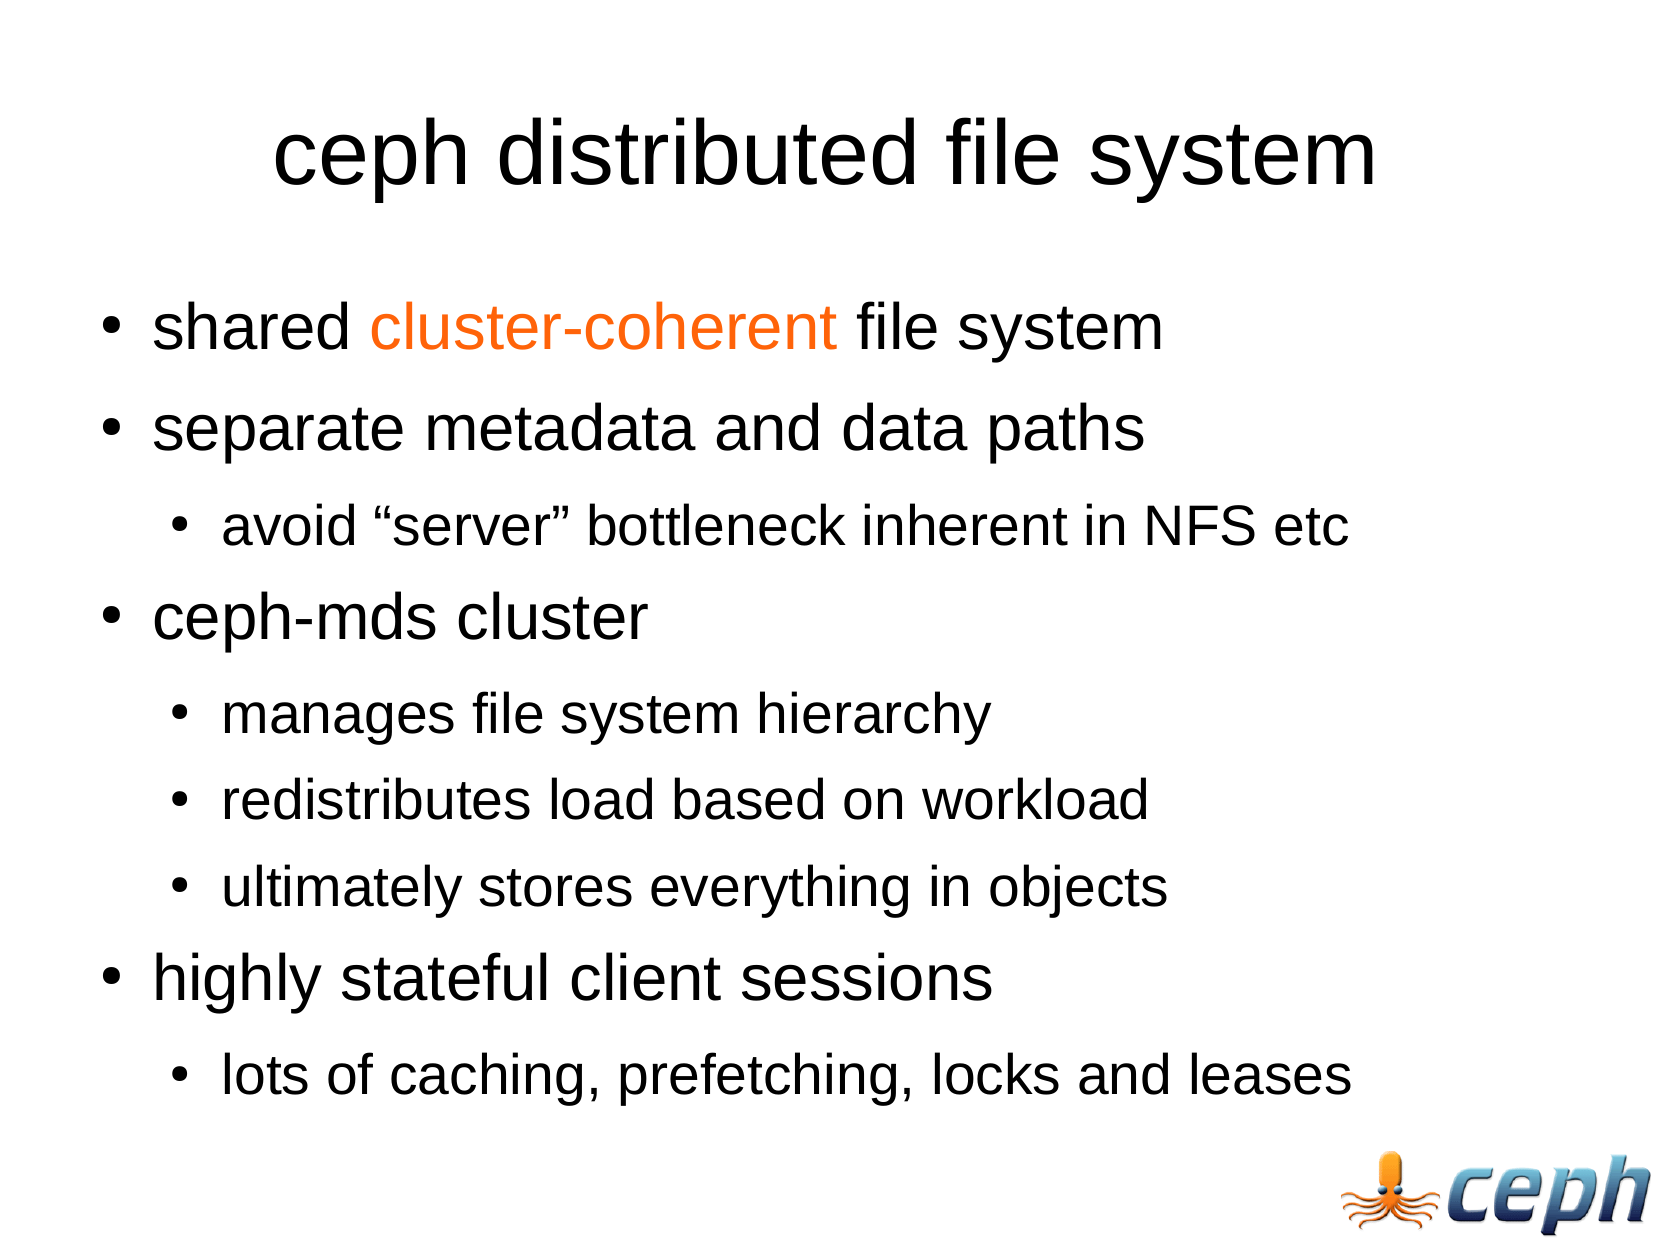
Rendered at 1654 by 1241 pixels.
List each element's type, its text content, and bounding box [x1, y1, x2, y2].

list shared cluster-coherent file system separate metadata and data paths avoid “server” bottleneck inherent in NFS etc ceph-mds cluster manages file system hierarchy redistributes load based on workload ultimately stores everything in objects highly stateful client sessions lots of caching, prefetching, locks and leases [82, 290, 1571, 1109]
title ceph distributed file system [82, 49, 1571, 257]
picture [1335, 1151, 1651, 1239]
